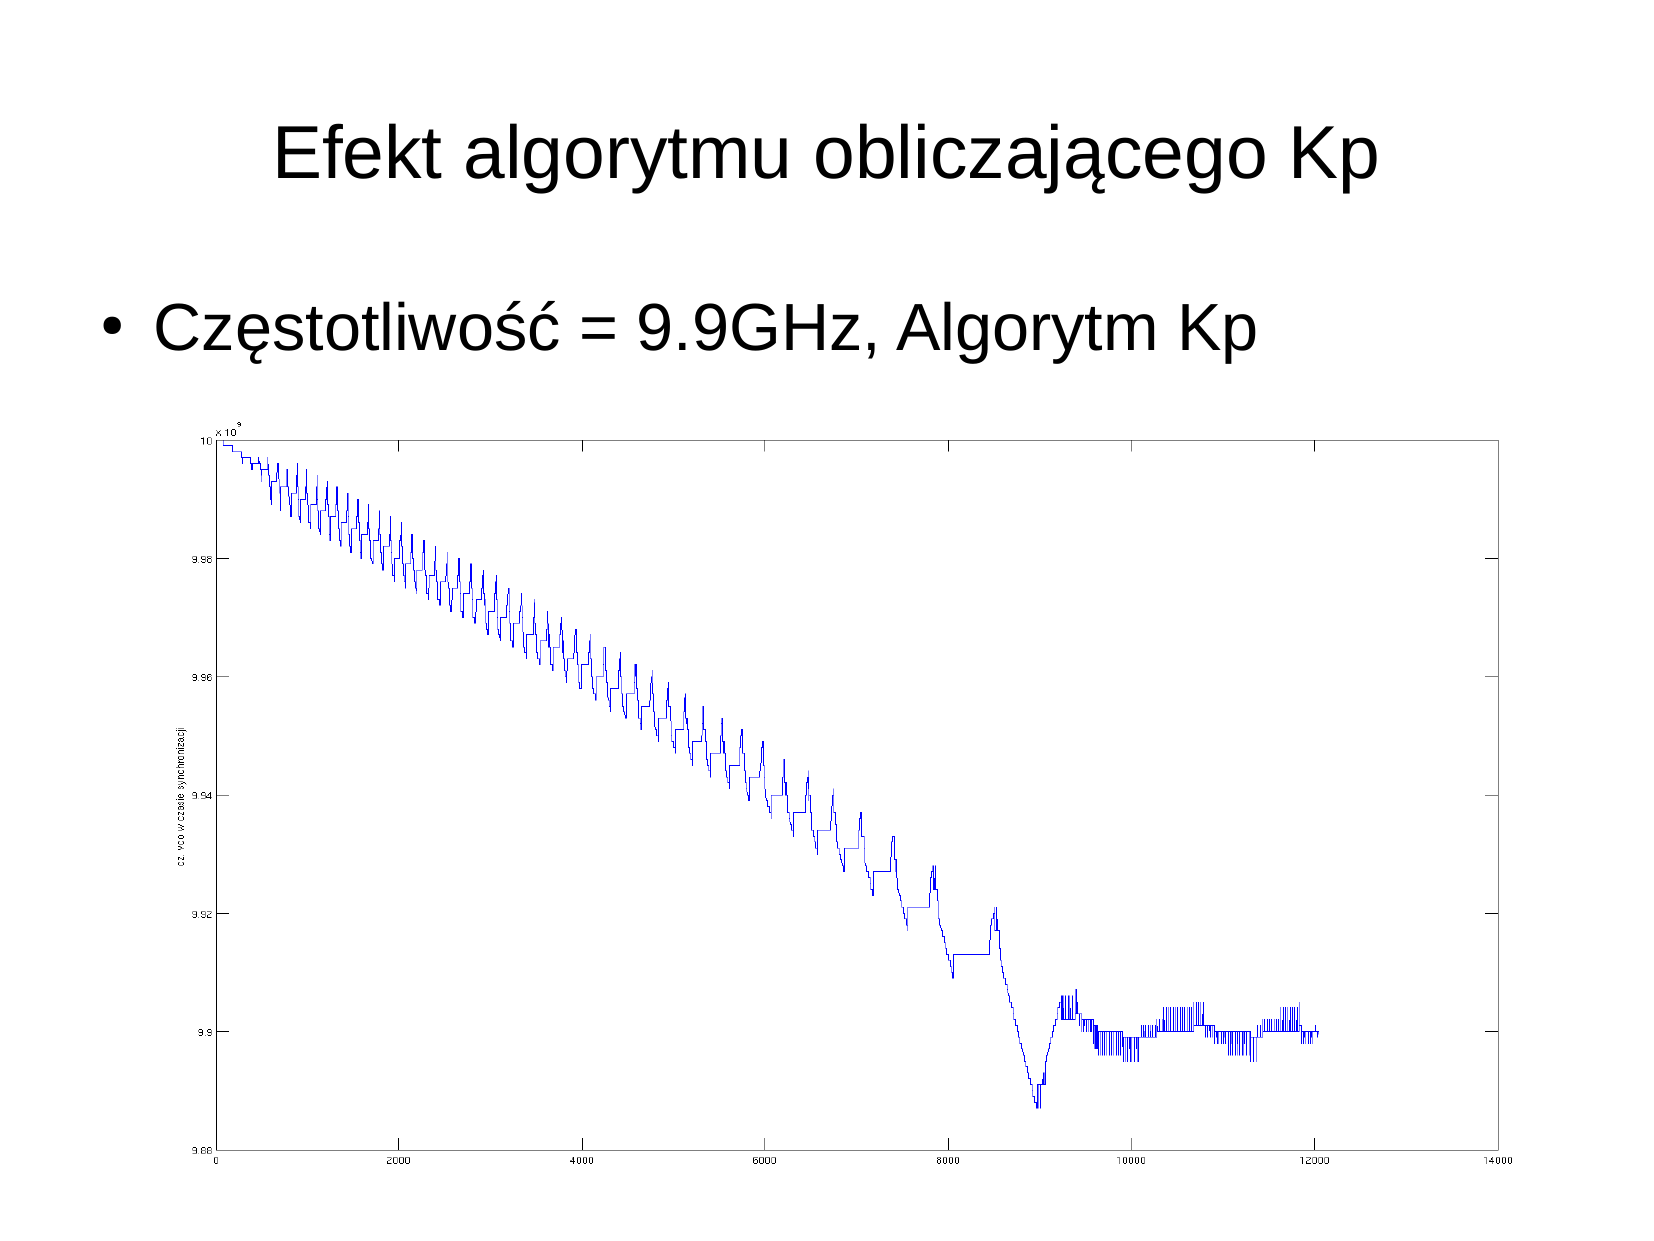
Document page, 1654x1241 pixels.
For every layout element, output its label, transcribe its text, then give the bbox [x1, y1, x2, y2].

list Częstotliwość = 9.9GHz, Algorytm Kp [82, 290, 1571, 374]
picture [0, 374, 1654, 1241]
title Efekt algorytmu obliczającego Kp [82, 49, 1571, 257]
